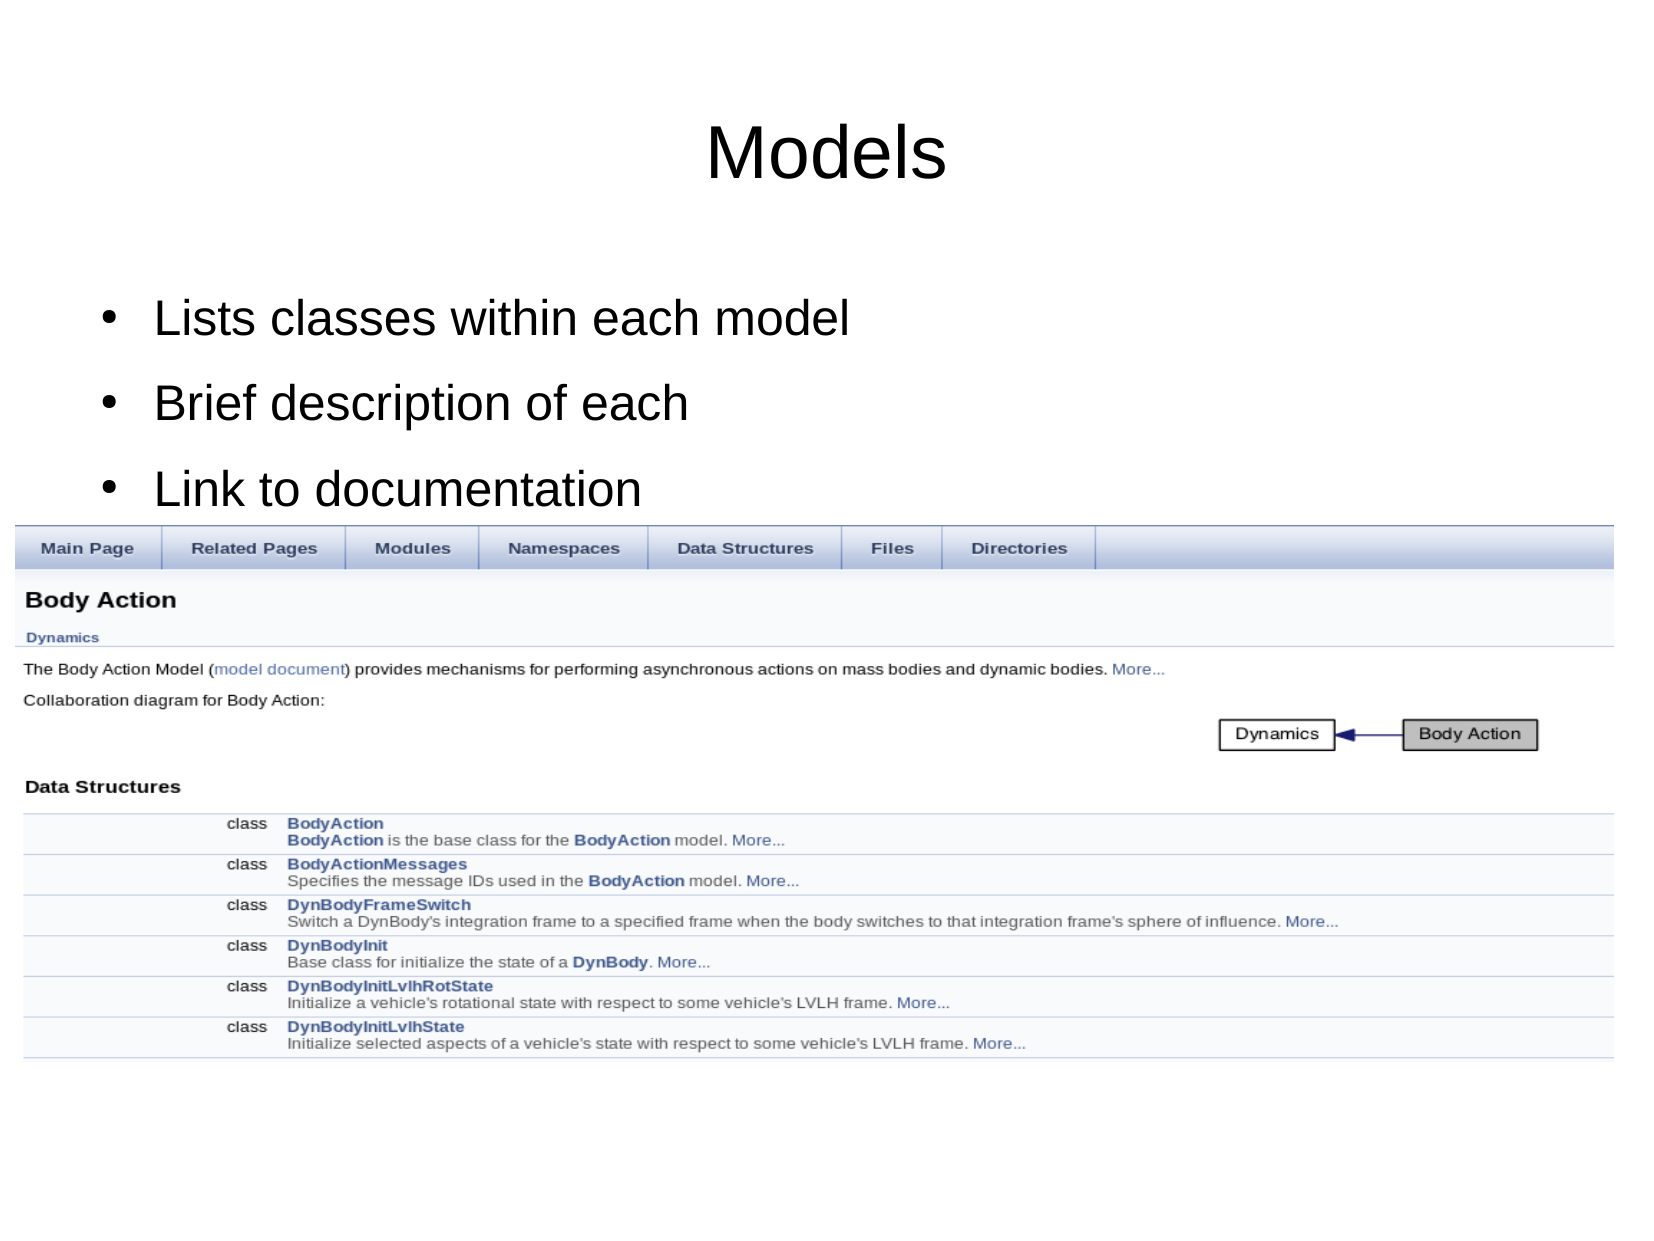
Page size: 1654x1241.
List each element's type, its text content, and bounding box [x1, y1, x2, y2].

picture [15, 524, 1614, 1062]
list Lists classes within each model Brief description of each Link to documentation [82, 290, 1571, 524]
title Models [82, 49, 1571, 257]
